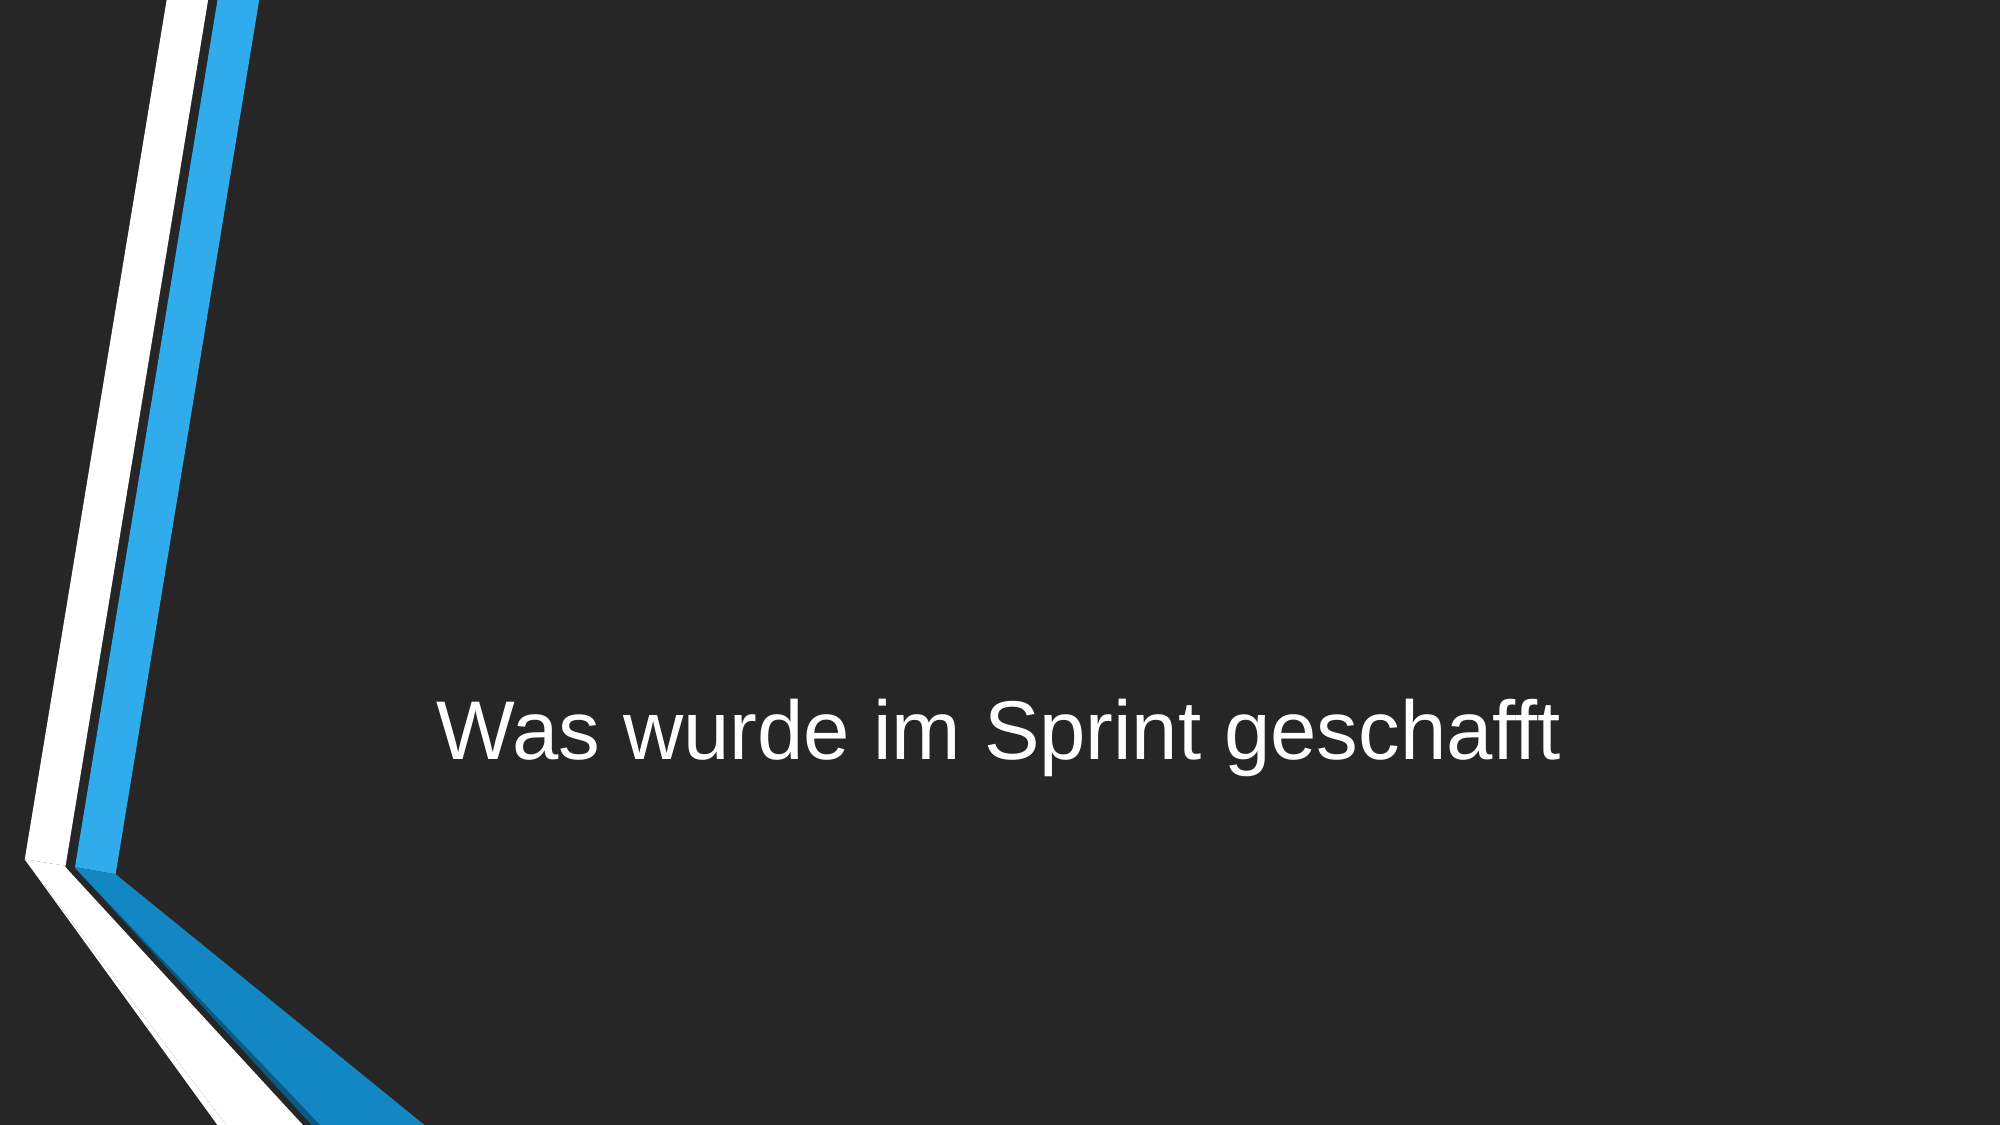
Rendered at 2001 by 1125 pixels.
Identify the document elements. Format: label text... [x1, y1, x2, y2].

title Was wurde im Sprint geschafft [421, 437, 1887, 784]
